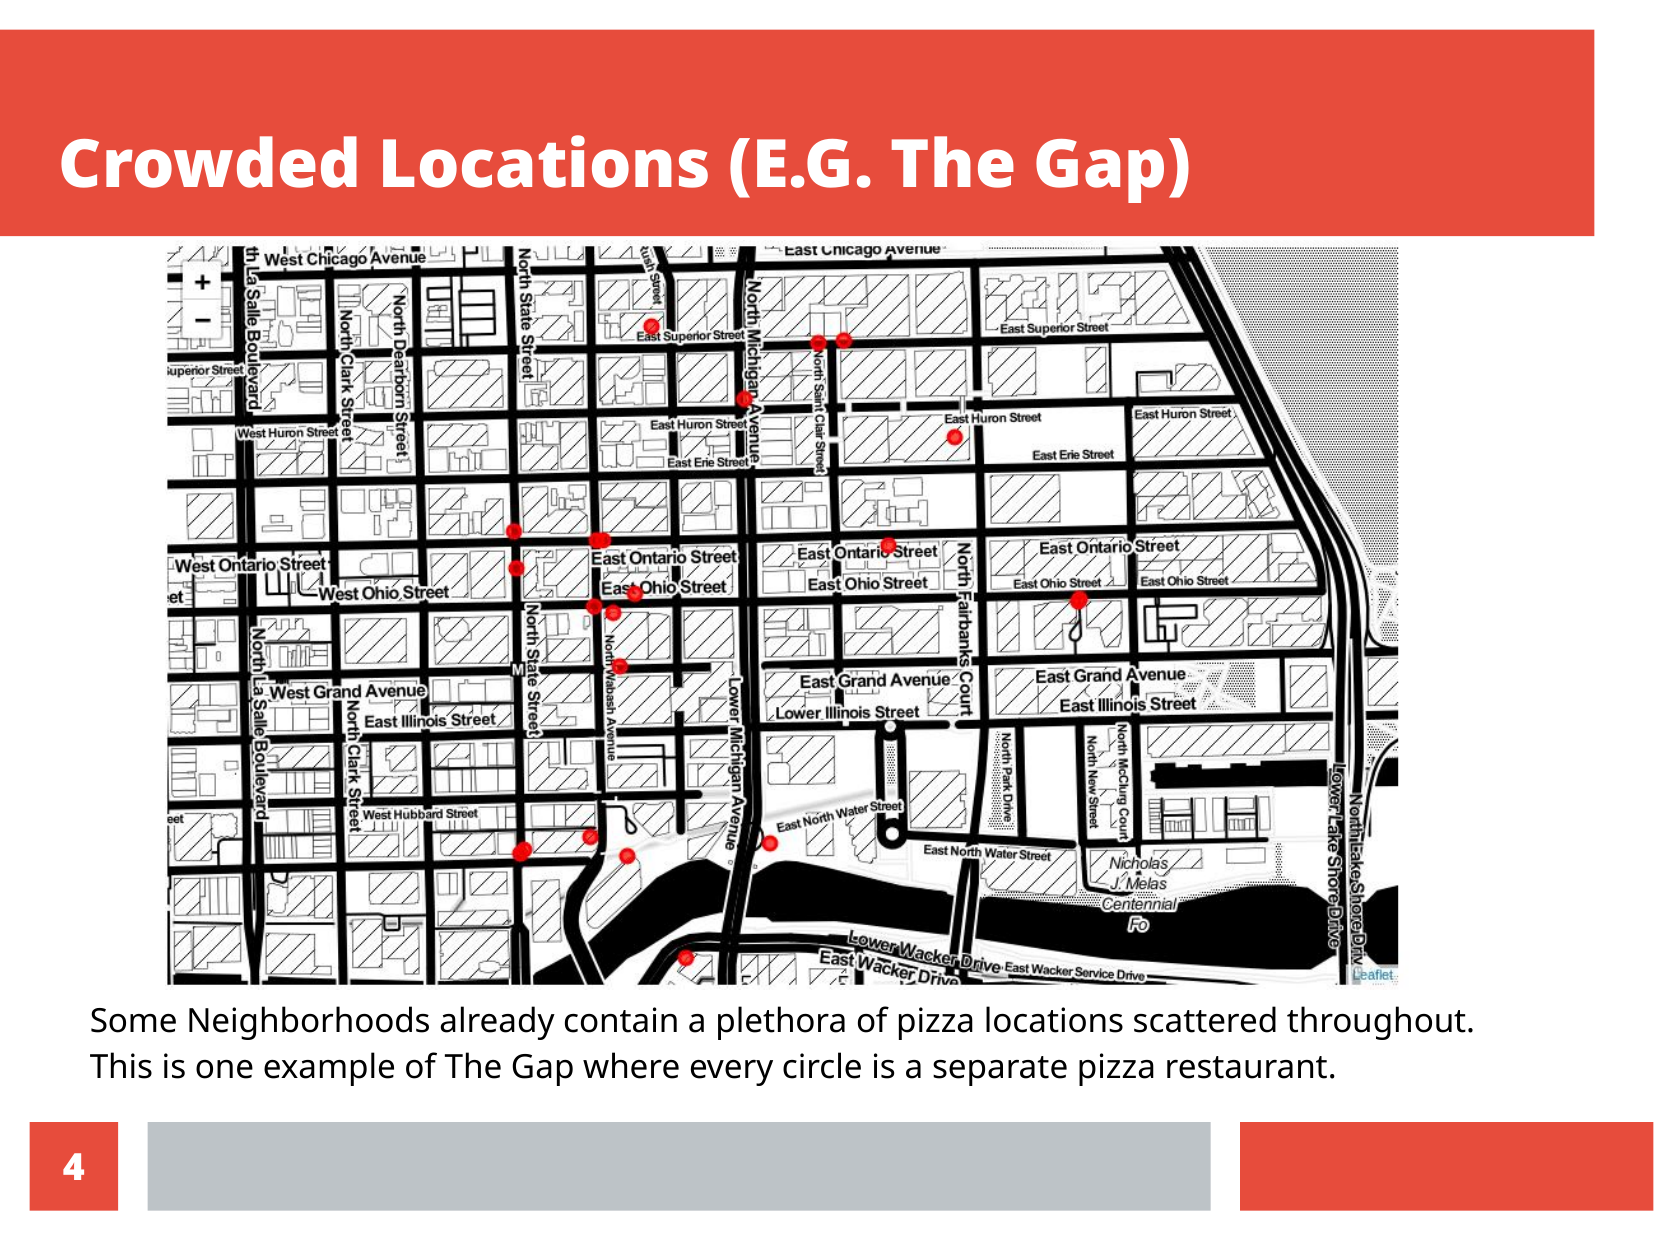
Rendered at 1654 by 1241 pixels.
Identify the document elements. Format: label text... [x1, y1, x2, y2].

text_box Some Neighborhoods already contain a plethora of pizza locations scattered throughout. This is one example of The Gap where every circle is a separate pizza restaurant. [75, 990, 1531, 1121]
picture [165, 240, 1411, 990]
title Crowded Locations (E.G. The Gap) [59, 59, 1595, 207]
